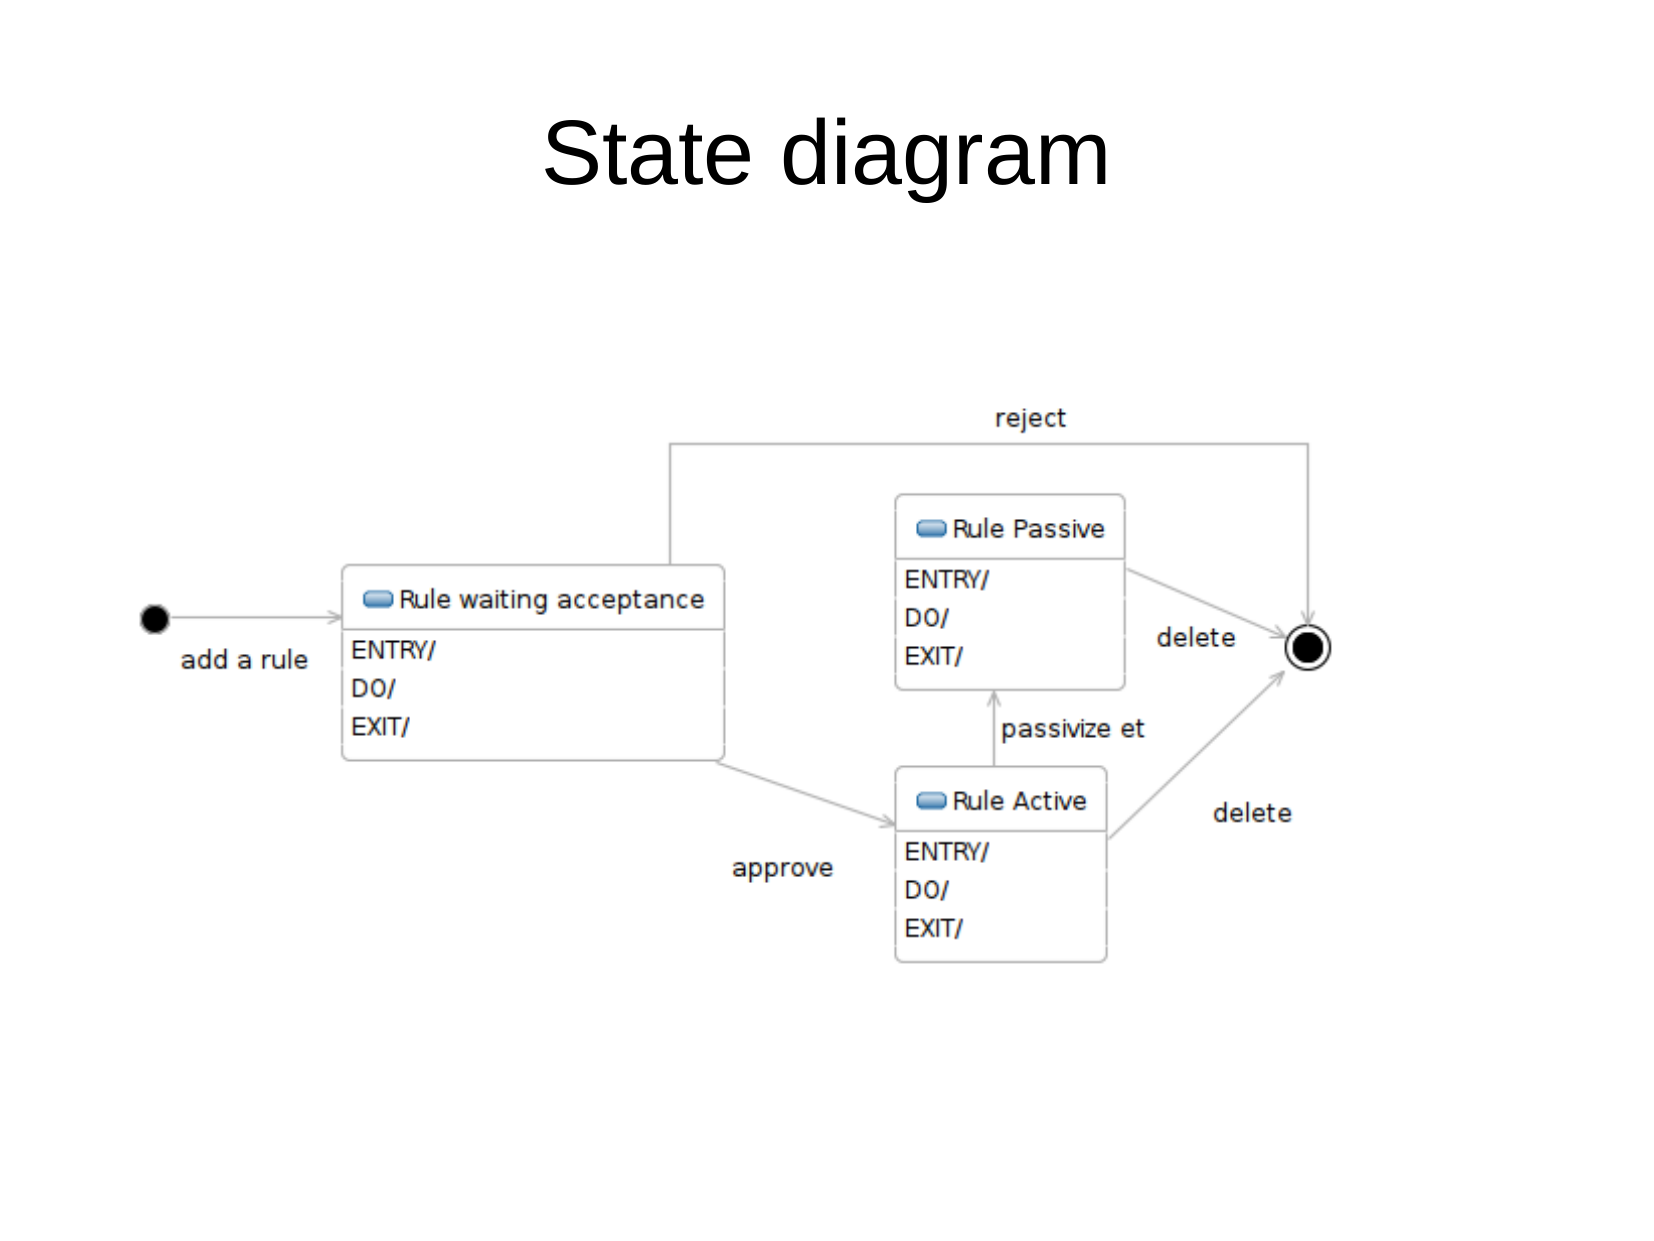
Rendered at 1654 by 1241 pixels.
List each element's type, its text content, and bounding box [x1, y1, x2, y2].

picture [82, 389, 1571, 1010]
title State diagram [82, 49, 1571, 257]
